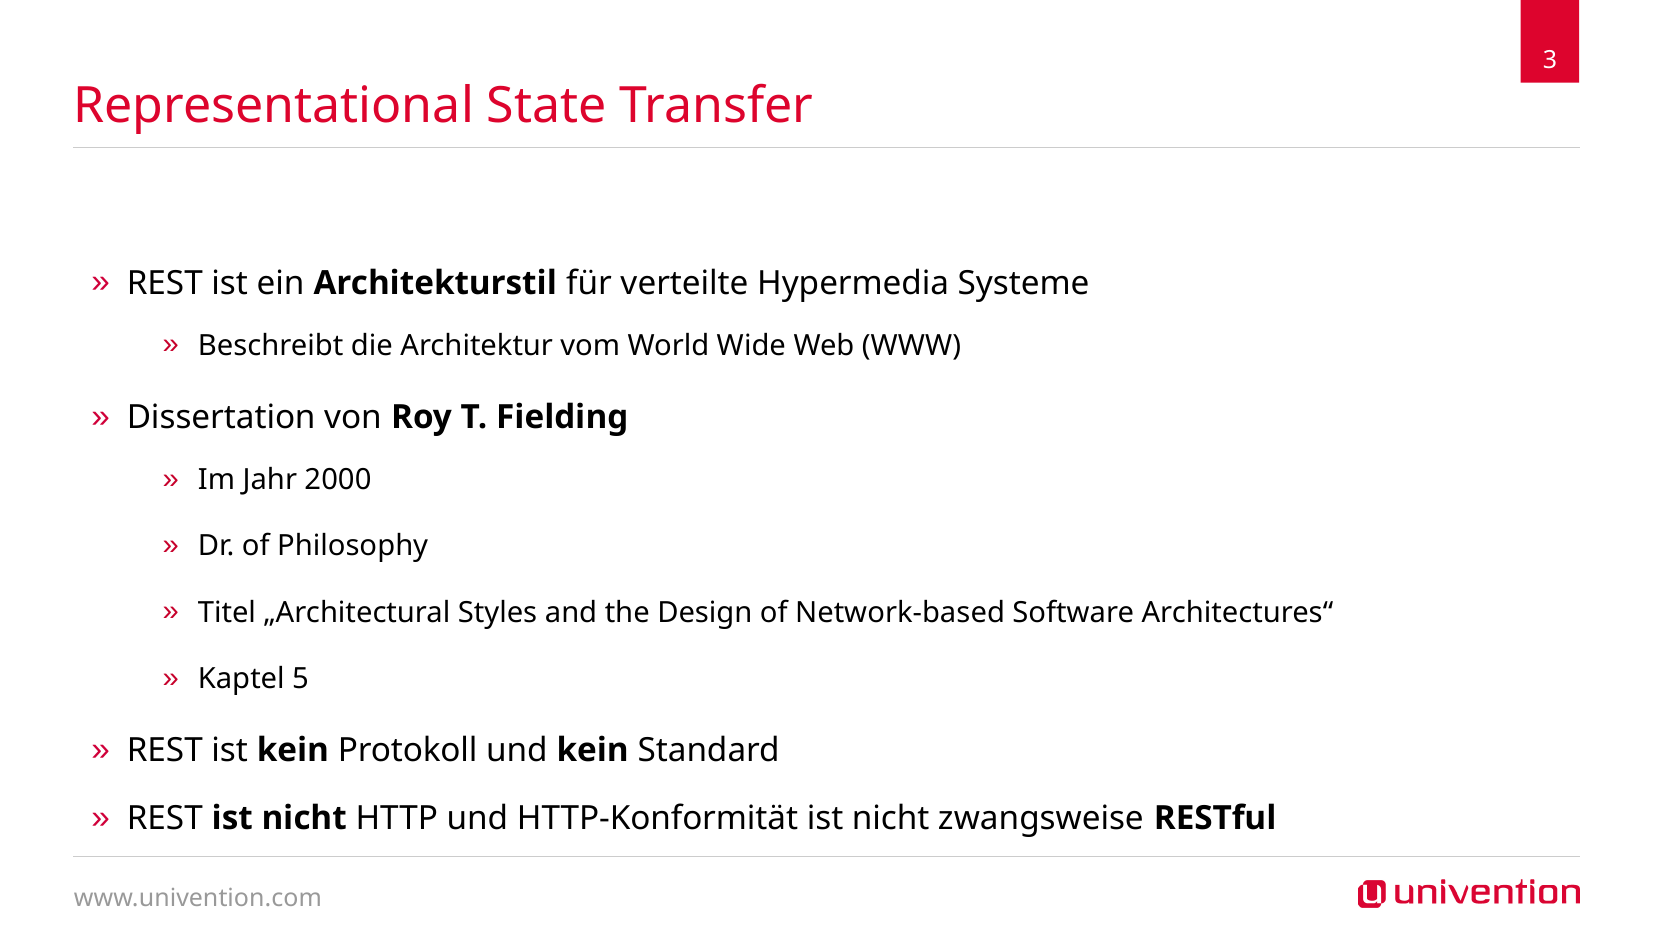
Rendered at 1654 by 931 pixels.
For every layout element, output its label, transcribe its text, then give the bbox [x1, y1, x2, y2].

title Representational State Transfer [73, 59, 1580, 148]
list REST ist ein Architekturstil für verteilte Hypermedia Systeme Beschreibt die Architektur vom World Wide Web (WWW) Dissertation von Roy T. Fielding Im Jahr 2000 Dr. of Philosophy Titel „Architectural Styles and the Design of Network-based Software Architectures“ Kaptel 5 REST ist kein Protokoll und kein Standard REST ist nicht HTTP und HTTP-Konformität ist nicht zwangsweise RESTful [73, 236, 1580, 827]
picture [1358, 879, 1580, 908]
